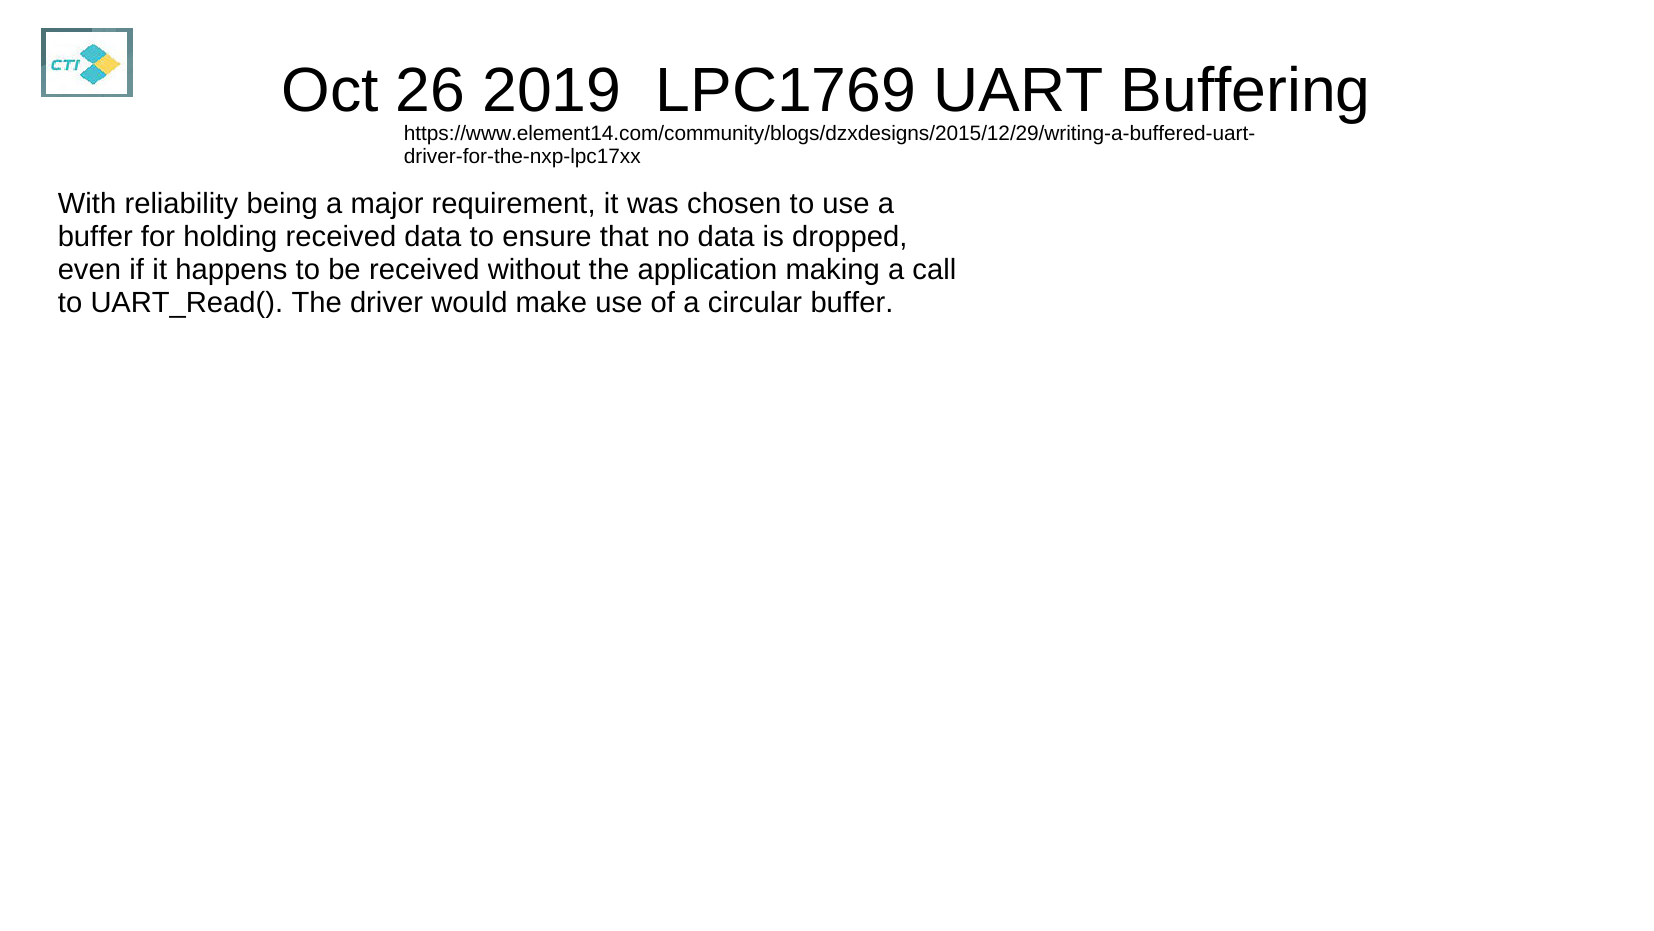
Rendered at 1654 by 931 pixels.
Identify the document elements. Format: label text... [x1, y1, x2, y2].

text_box https://www.element14.com/community/blogs/dzxdesigns/2015/12/29/writing-a-buffered-uart-driver-for-the-nxp-lpc17xx [389, 114, 1275, 217]
title Oct 26 2019 LPC1769 UART Buffering [82, 10, 1571, 166]
picture [41, 28, 133, 97]
text_box With reliability being a major requirement, it was chosen to use a buffer for holding received data to ensure that no data is dropped, even if it happens to be received without the application making a call to UART_Read(). The driver would make use of a circular buffer. [43, 180, 976, 329]
